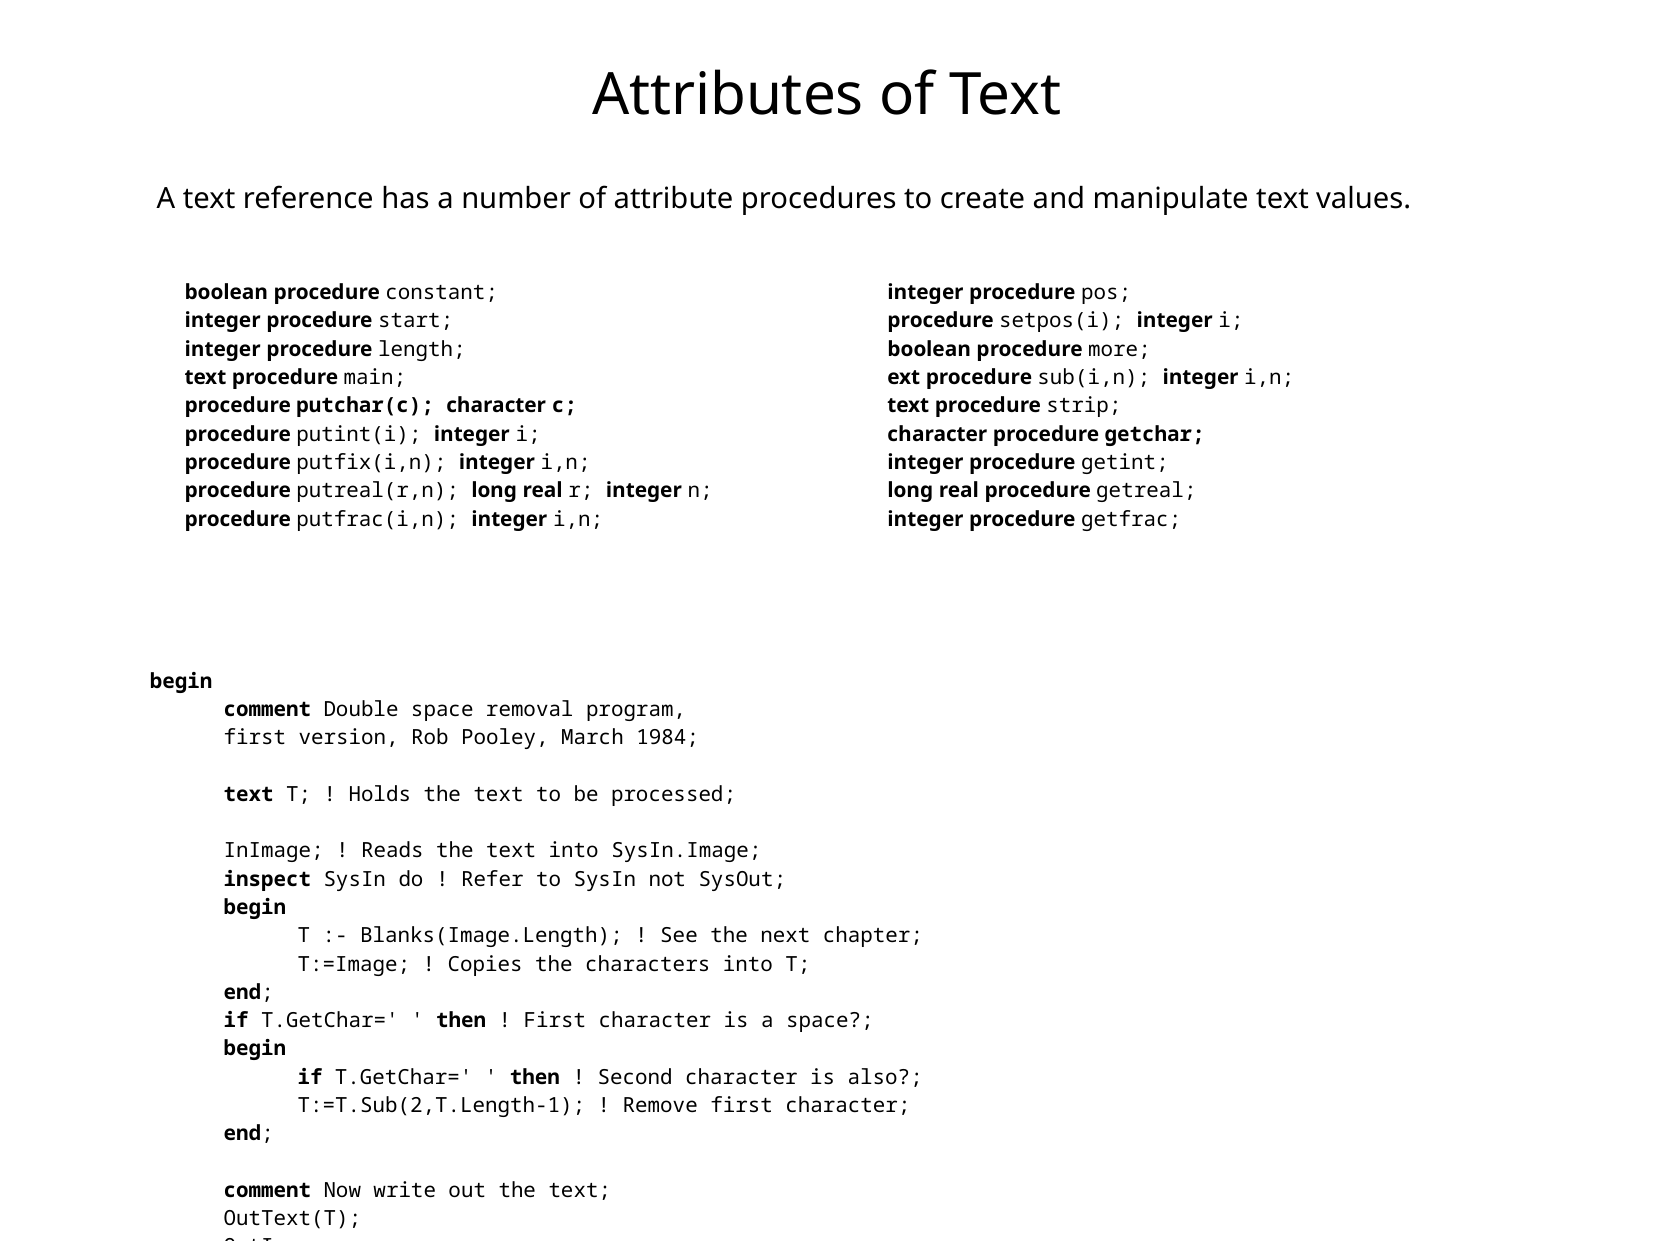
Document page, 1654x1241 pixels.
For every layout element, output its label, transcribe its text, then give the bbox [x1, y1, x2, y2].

text_box integer procedure pos; procedure setpos(i); integer i; boolean procedure more; ext procedure sub(i,n); integer i,n; text procedure strip; character procedure getchar; integer procedure getint; long real procedure getreal; integer procedure getfrac; [872, 270, 1306, 565]
text_box begin comment Double space removal program, first version, Rob Pooley, March 1984; text T; ! Holds the text to be processed; InImage; ! Reads the text into SysIn.Image; inspect SysIn do ! Refer to SysIn not SysOut; begin T :- Blanks(Image.Length); ! See the next chapter; T:=Image; ! Copies the characters into T; end; if T.GetChar=' ' then ! First character is a space?; begin if T.GetChar=' ' then ! Second character is also?; T:=T.Sub(2,T.Length-1); ! Remove first character; end; comment Now write out the text; OutText(T); OutImage end Double space remover [135, 658, 991, 1193]
text_box boolean procedure constant; integer procedure start; integer procedure length; text procedure main; procedure putchar(c); character c; procedure putint(i); integer i; procedure putfix(i,n); integer i,n; procedure putreal(r,n); long real r; integer n; procedure putfrac(i,n); integer i,n; [169, 270, 723, 538]
title Attributes of Text [82, 49, 1571, 136]
text_box A text reference has a number of attribute procedures to create and manipulate text values. [141, 169, 1448, 226]
